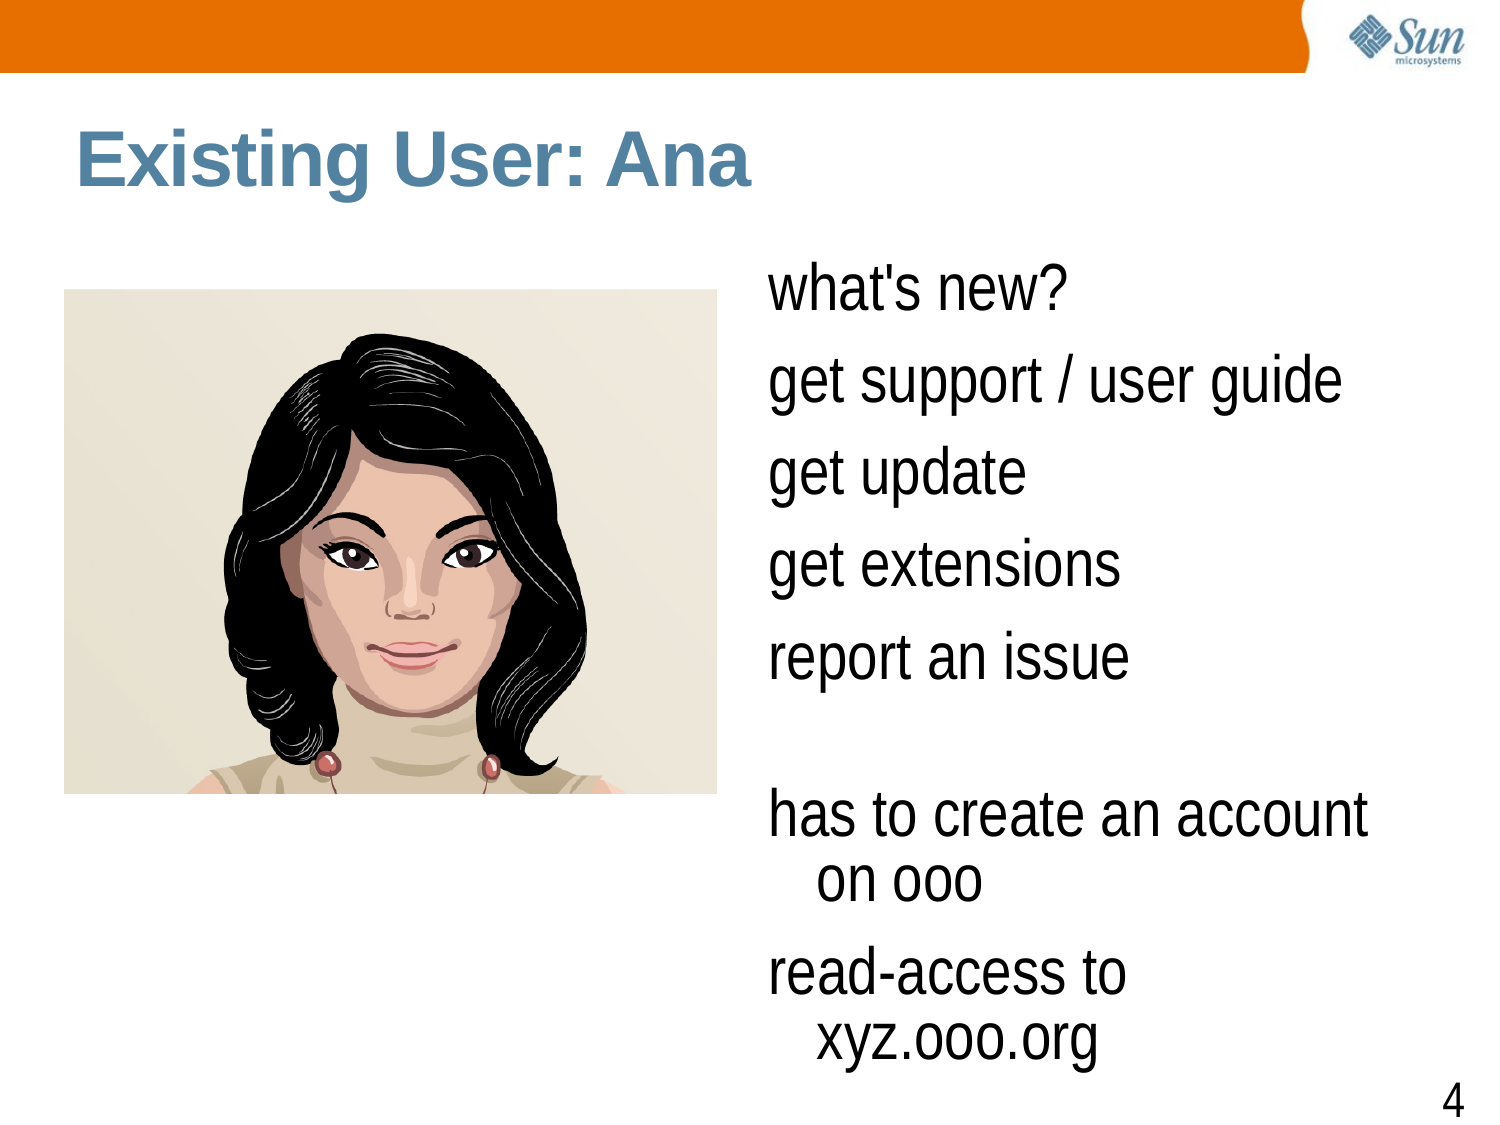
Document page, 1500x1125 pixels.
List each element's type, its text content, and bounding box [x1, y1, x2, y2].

list what's new? get support / user guide get update get extensions report an issue has to create an account on ooo read-access to xyz.ooo.org [749, 258, 1402, 1073]
picture [0, 0, 1500, 73]
title Existing User: Ana [75, 123, 1437, 227]
picture [64, 289, 717, 794]
